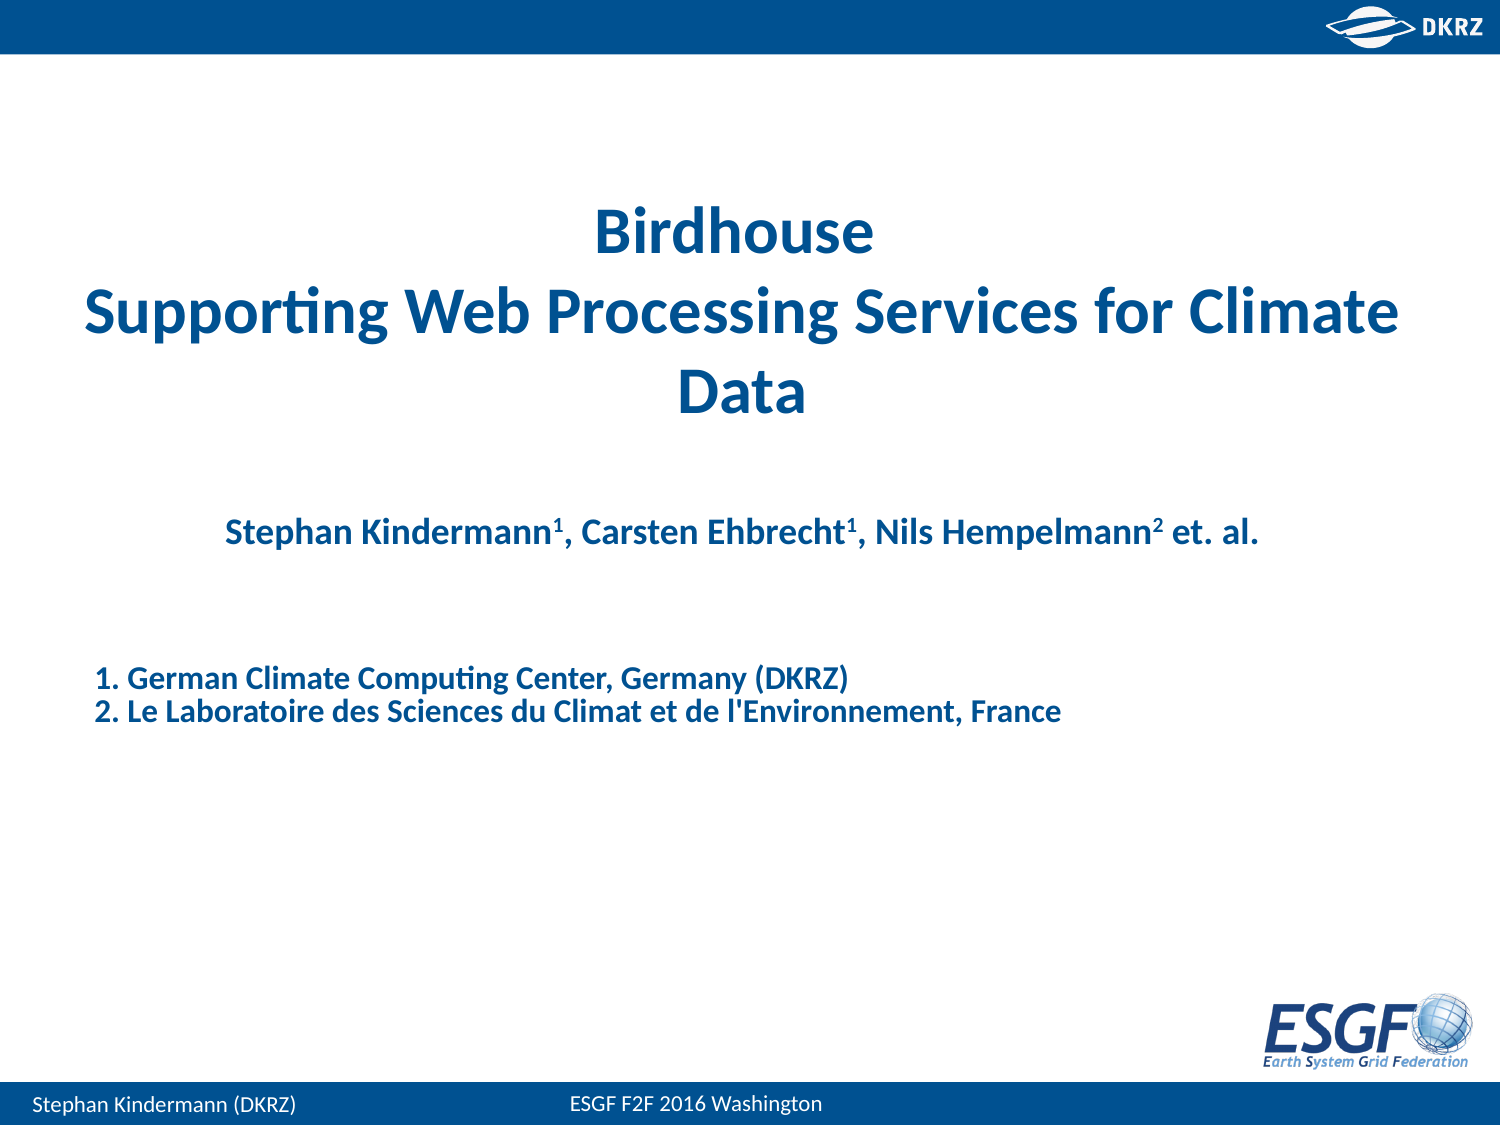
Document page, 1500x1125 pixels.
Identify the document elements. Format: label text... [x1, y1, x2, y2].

picture [1215, 929, 1500, 1125]
title Birdhouse Supporting Web Processing Services for Climate Data Stephan Kindermann1, Carsten Ehbrecht1, Nils Hempelmann2 et. al. [0, 179, 1486, 466]
text_box 1. German Climate Computing Center, Germany (DKRZ) 2. Le Laboratoire des Sciences du Climat et de l'Environnement, France [79, 656, 1500, 750]
